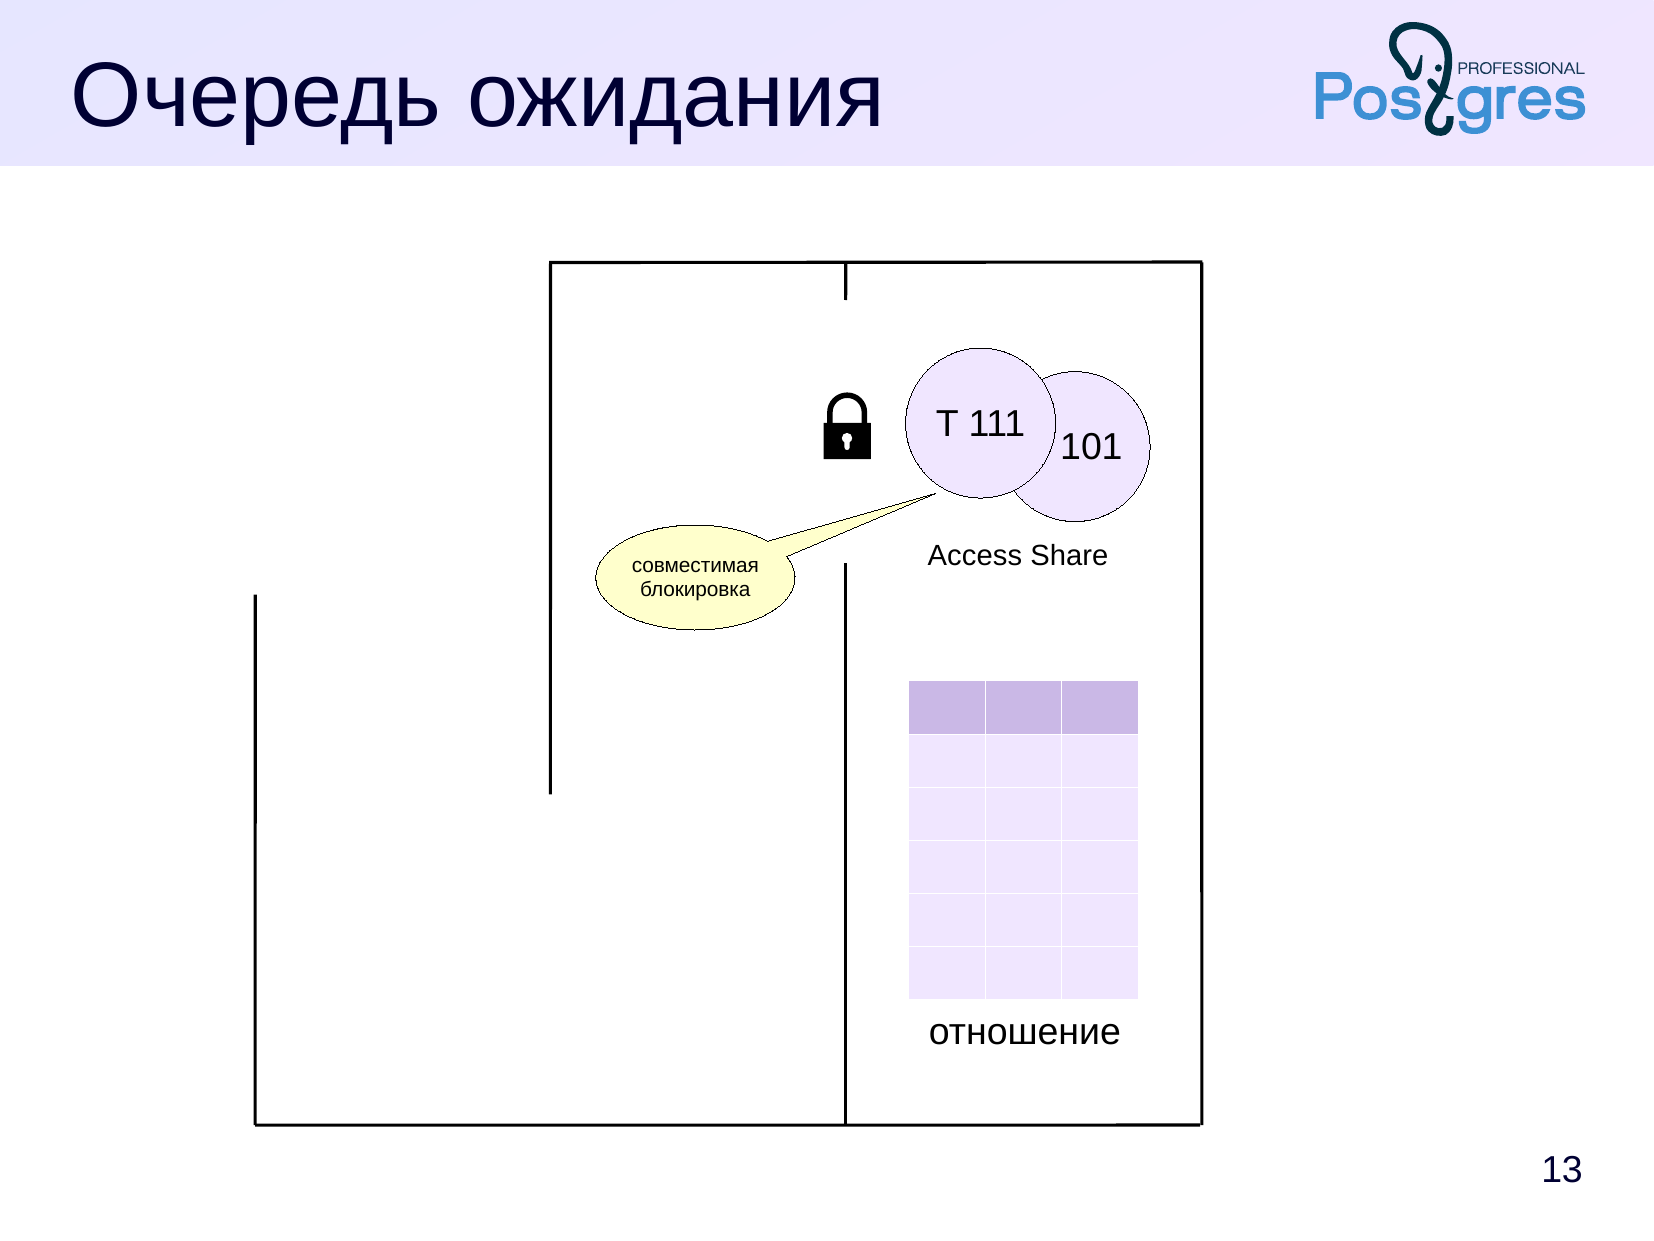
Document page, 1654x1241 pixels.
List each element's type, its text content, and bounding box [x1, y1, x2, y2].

text_box T 111 [905, 348, 1056, 499]
text_box совместимая блокировка [595, 493, 936, 631]
text_box отношение [939, 1000, 1111, 1068]
text_box T 101 [1014, 371, 1151, 522]
text_box [908, 680, 1139, 1000]
title Очередь ожидания [70, 43, 1241, 147]
text_box Access Share [912, 531, 1124, 580]
picture [823, 392, 871, 460]
text_box [841, 432, 853, 451]
